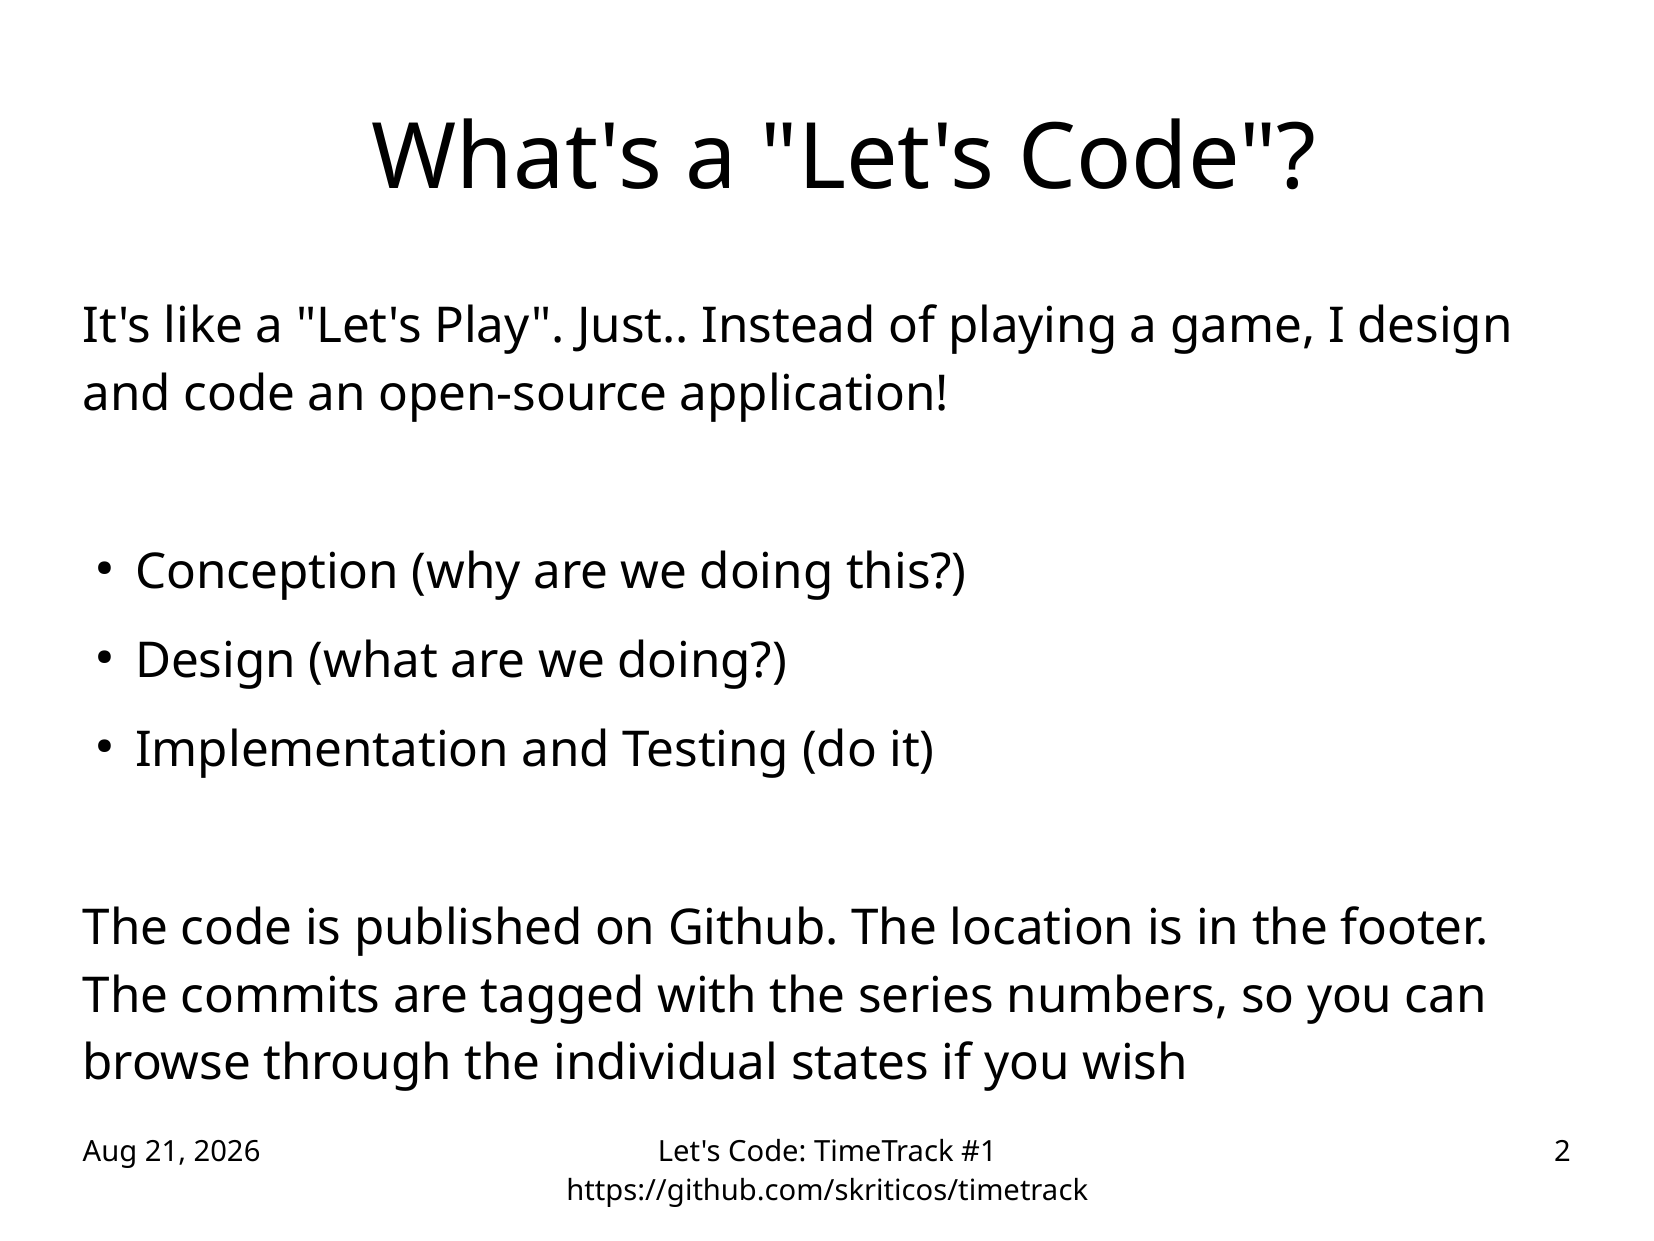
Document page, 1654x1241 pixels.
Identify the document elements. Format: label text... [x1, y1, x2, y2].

list It's like a "Let's Play". Just.. Instead of playing a game, I design and code an open-source application! Conception (why are we doing this?) Design (what are we doing?) Implementation and Testing (do it) The code is published on Github. The location is in the footer. The commits are tagged with the series numbers, so you can browse through the individual states if you wish [82, 290, 1571, 1098]
title What's a "Let's Code"? [82, 49, 1571, 257]
